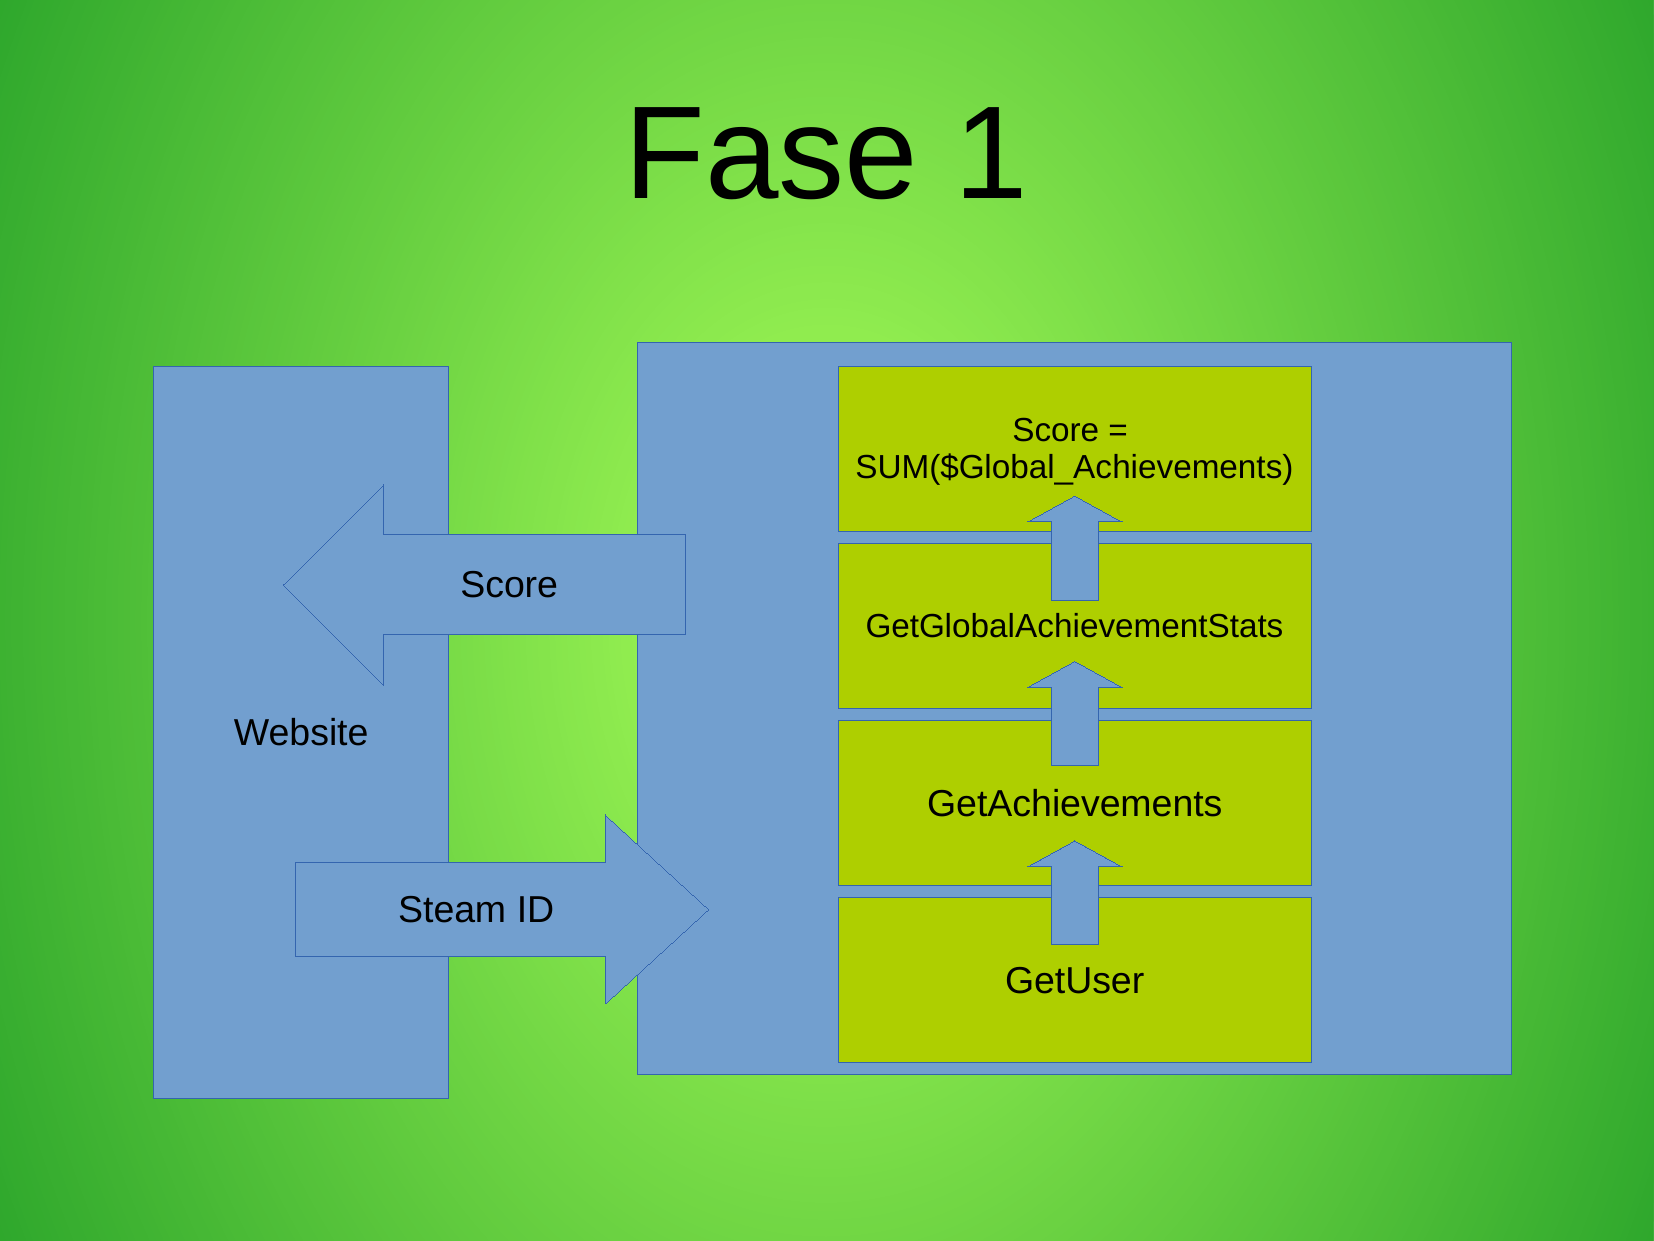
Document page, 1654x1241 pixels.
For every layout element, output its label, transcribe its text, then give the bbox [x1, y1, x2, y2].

text_box GetUser [838, 897, 1312, 1063]
text_box Score [283, 484, 686, 686]
text_box Steam ID [295, 814, 709, 1004]
title Fase 1 [82, 49, 1571, 257]
text_box Score = SUM($Global_Achievements) [838, 366, 1312, 532]
text_box GetAchievements [838, 720, 1312, 886]
text_box Website [153, 366, 449, 1099]
text_box [637, 342, 1512, 1075]
text_box GetGlobalAchievementStats [838, 543, 1312, 709]
